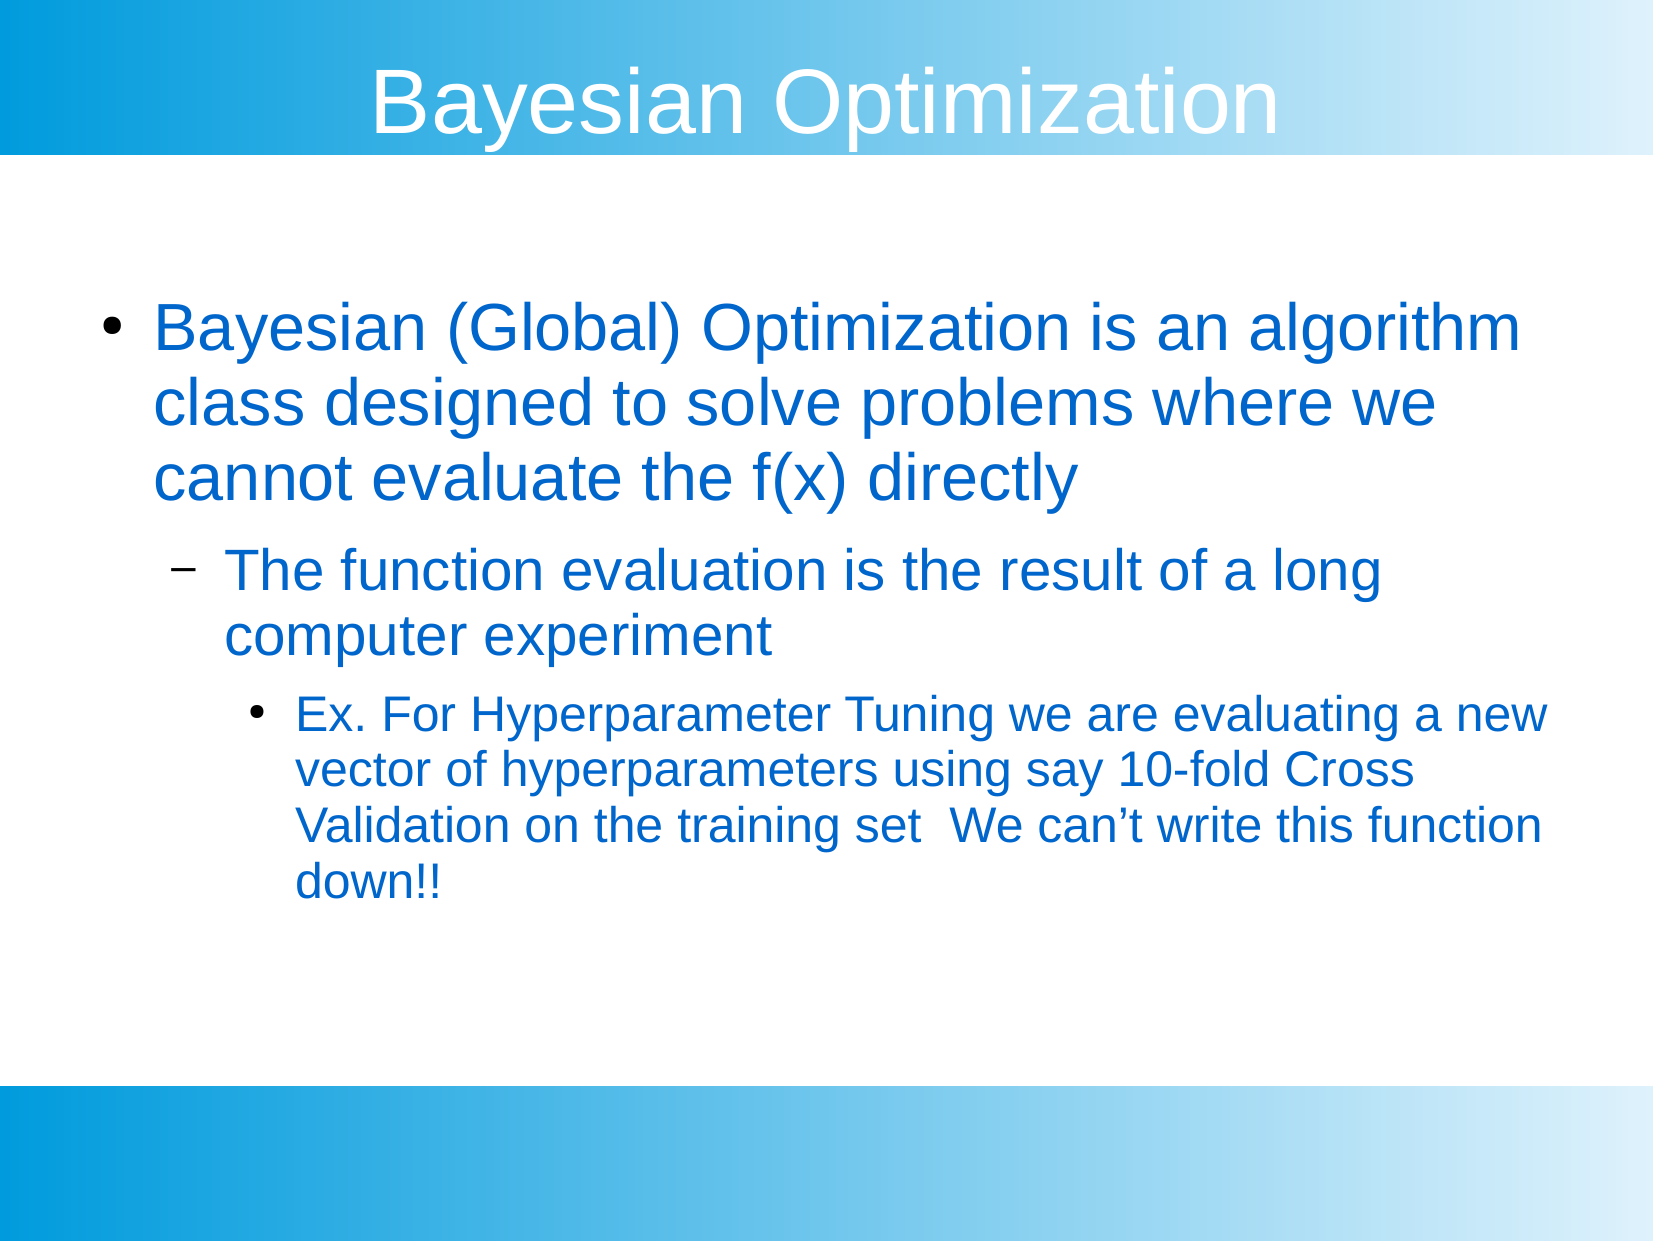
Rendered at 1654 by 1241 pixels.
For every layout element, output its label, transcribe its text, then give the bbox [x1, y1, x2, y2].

list Bayesian (Global) Optimization is an algorithm class designed to solve problems where we cannot evaluate the f(x) directly The function evaluation is the result of a long computer experiment Ex. For Hyperparameter Tuning we are evaluating a new vector of hyperparameters using say 10-fold Cross Validation on the training set We can’t write this function down!! [82, 290, 1571, 1010]
title Bayesian Optimization [82, 49, 1571, 155]
